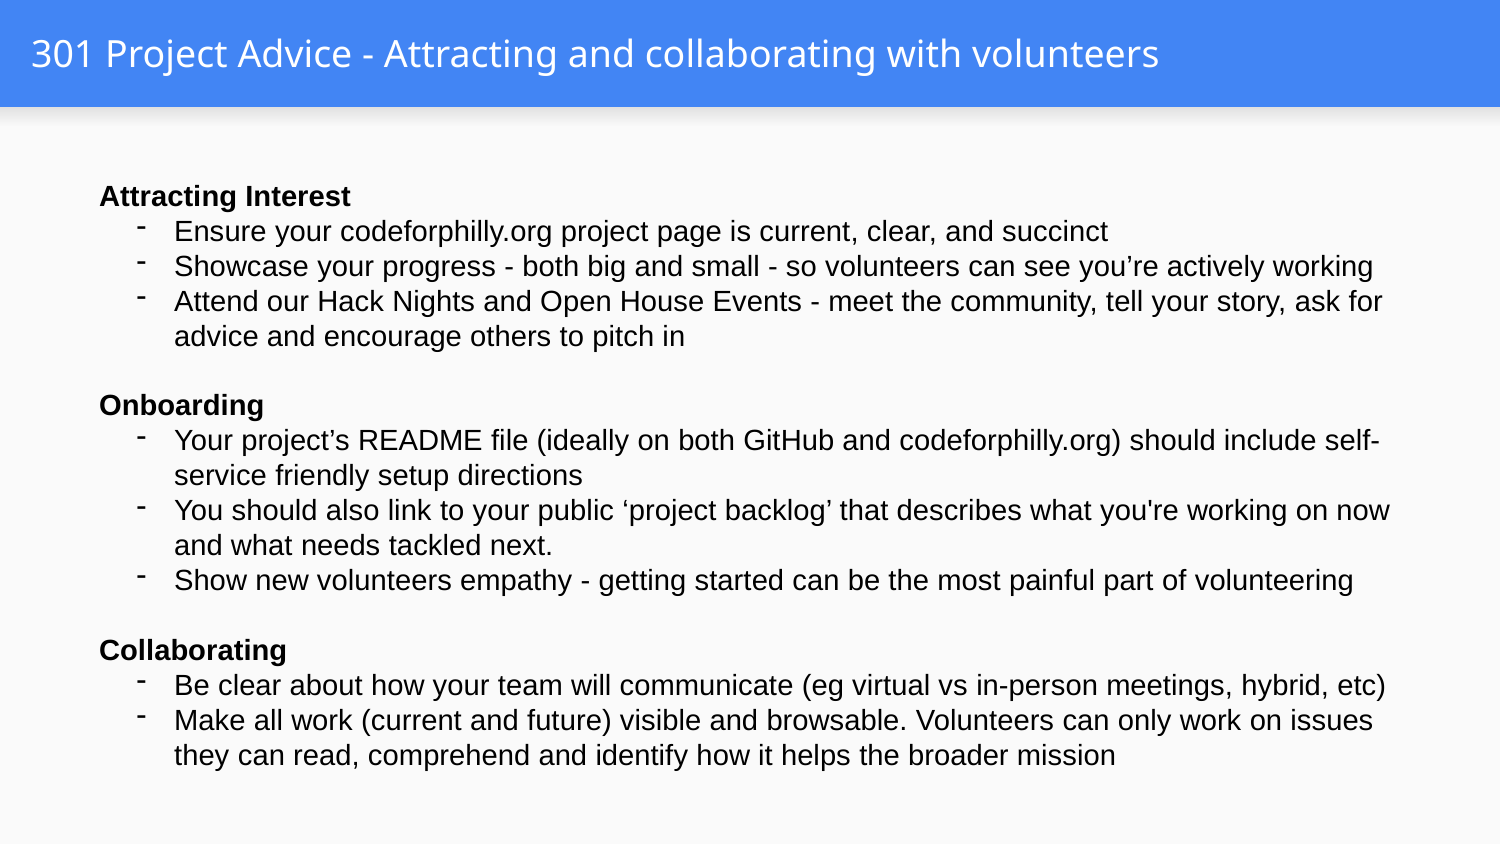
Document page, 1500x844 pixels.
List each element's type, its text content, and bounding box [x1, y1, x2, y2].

title 301 Project Advice - Attracting and collaborating with volunteers [16, 2, 1464, 102]
text_box Attracting Interest Ensure your codeforphilly.org project page is current, clear, and succinct Showcase your progress - both big and small - so volunteers can see you’re actively working Attend our Hack Nights and Open House Events - meet the community, tell your story, ask for advice and encourage others to pitch in Onboarding Your project’s README file (ideally on both GitHub and codeforphilly.org) should include self-service friendly setup directions You should also link to your public ‘project backlog’ that describes what you're working on now and what needs tackled next. Show new volunteers empathy - getting started can be the most painful part of volunteering Collaborating Be clear about how your team will communicate (eg virtual vs in-person meetings, hybrid, etc) Make all work (current and future) visible and browsable. Volunteers can only work on issues they can read, comprehend and identify how it helps the broader mission [84, 161, 1431, 785]
